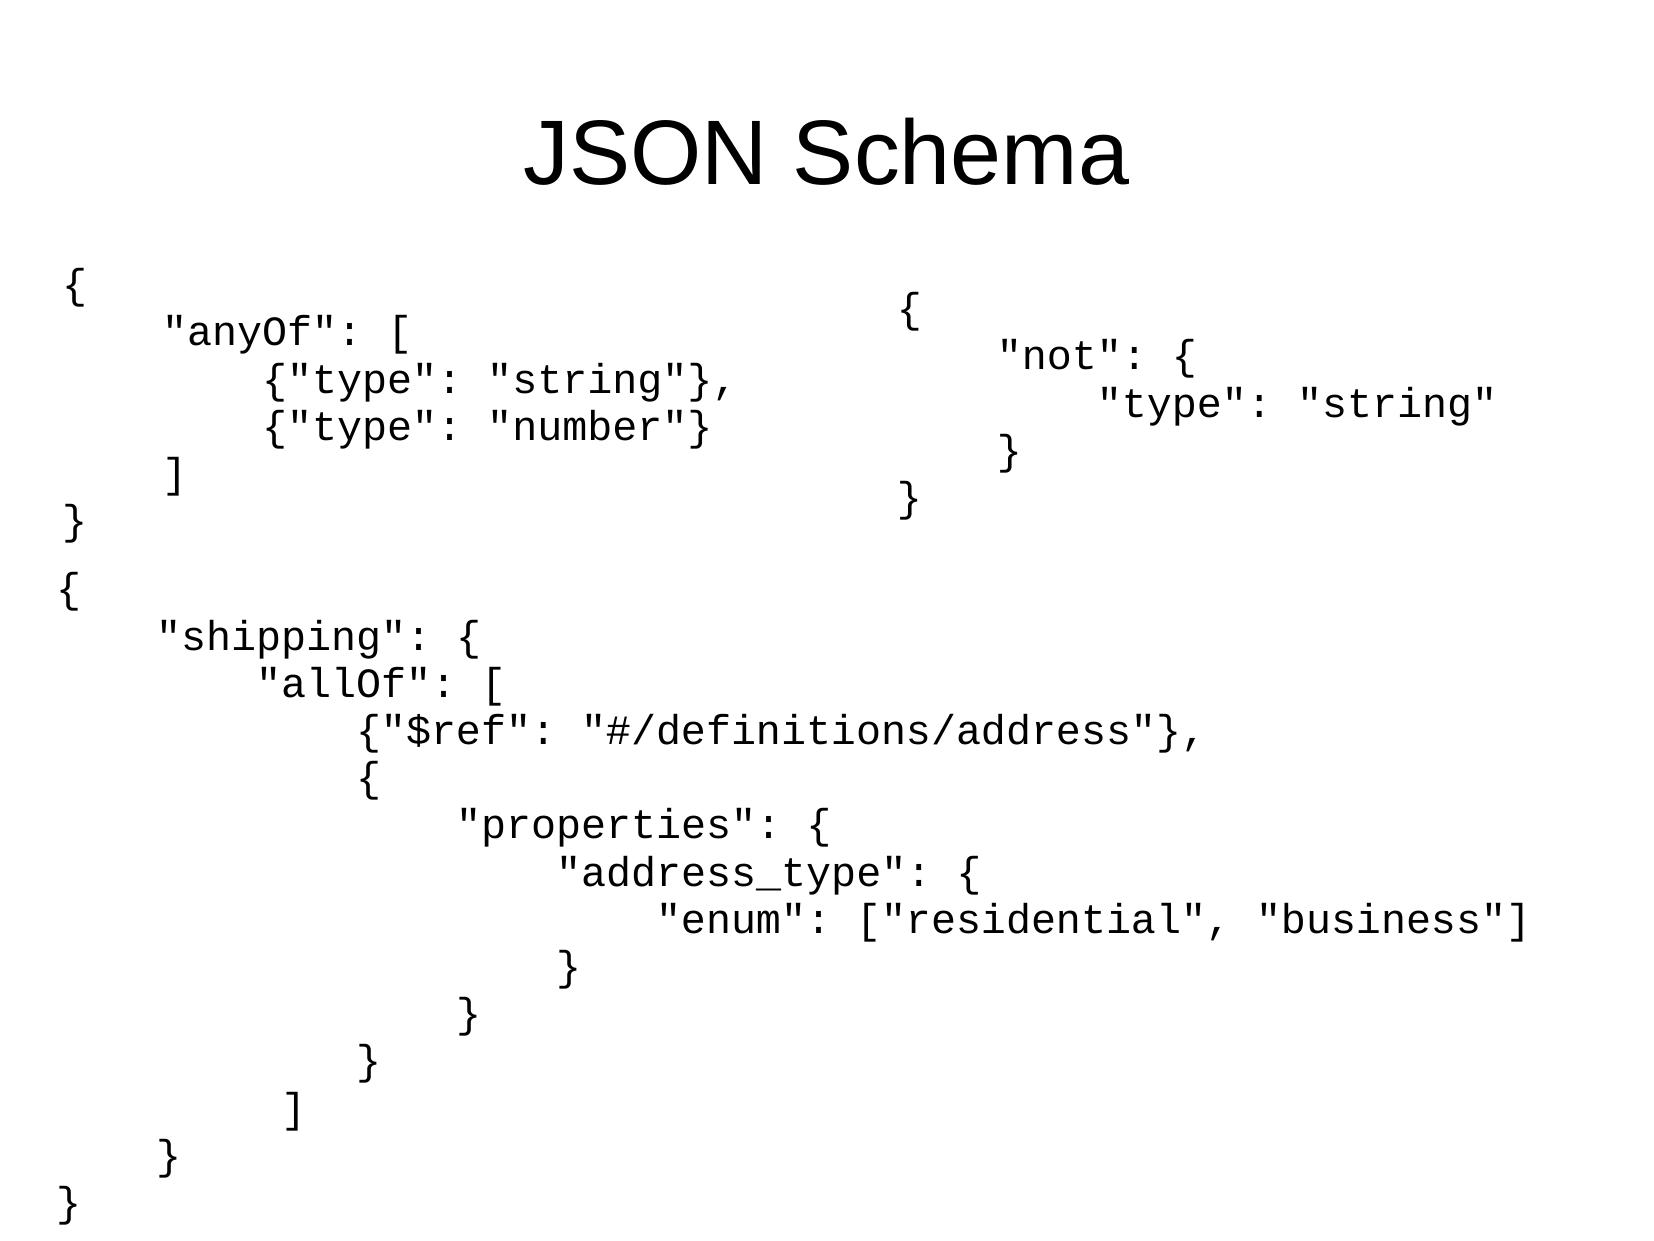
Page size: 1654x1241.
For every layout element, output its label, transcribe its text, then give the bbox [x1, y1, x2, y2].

text_box { "shipping": { "allOf": [ {"$ref": "#/definitions/address"}, { "properties": { "address_type": { "enum": ["residential", "business"] } } } ] } } [41, 560, 1547, 1237]
text_box { "not": { "type": "string" } } [882, 280, 1512, 532]
text_box { "anyOf": [ {"type": "string"}, {"type": "number"} ] } [47, 256, 752, 555]
title JSON Schema [82, 49, 1571, 257]
